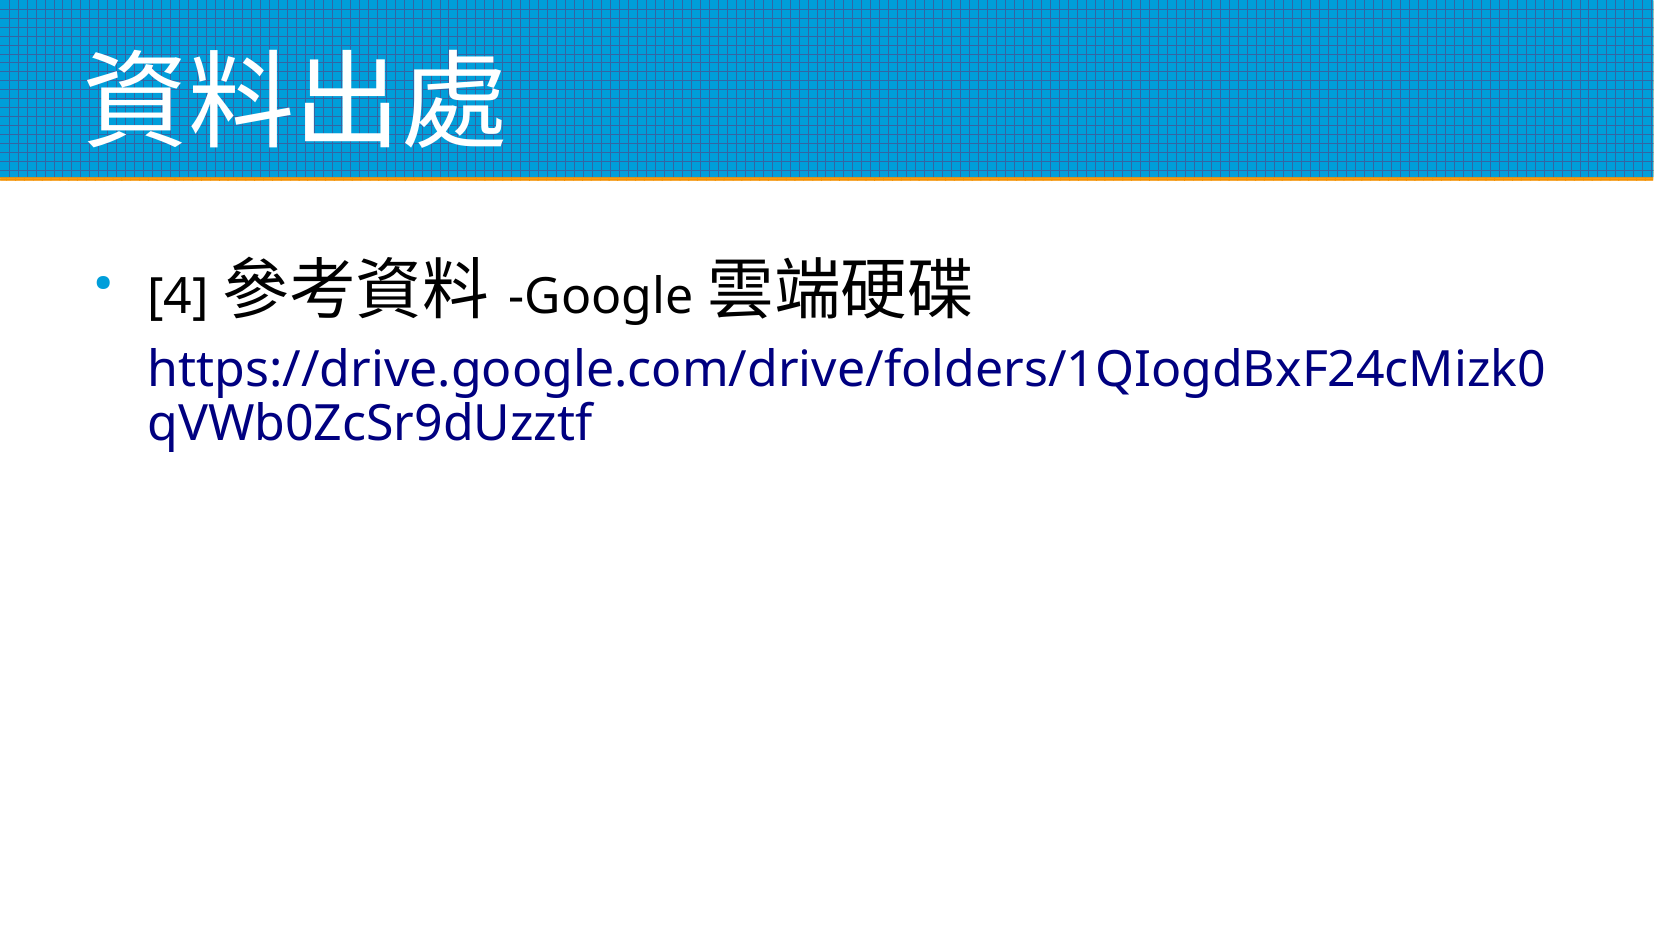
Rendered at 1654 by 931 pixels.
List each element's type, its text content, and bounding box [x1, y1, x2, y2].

title 資料出處 [82, 14, 1571, 171]
list [4]參考資料-Google雲端硬碟 https://drive.google.com/drive/folders/1QIogdBxF24cMizk0qVWb0ZcSr9dUzztf [76, 236, 1557, 811]
